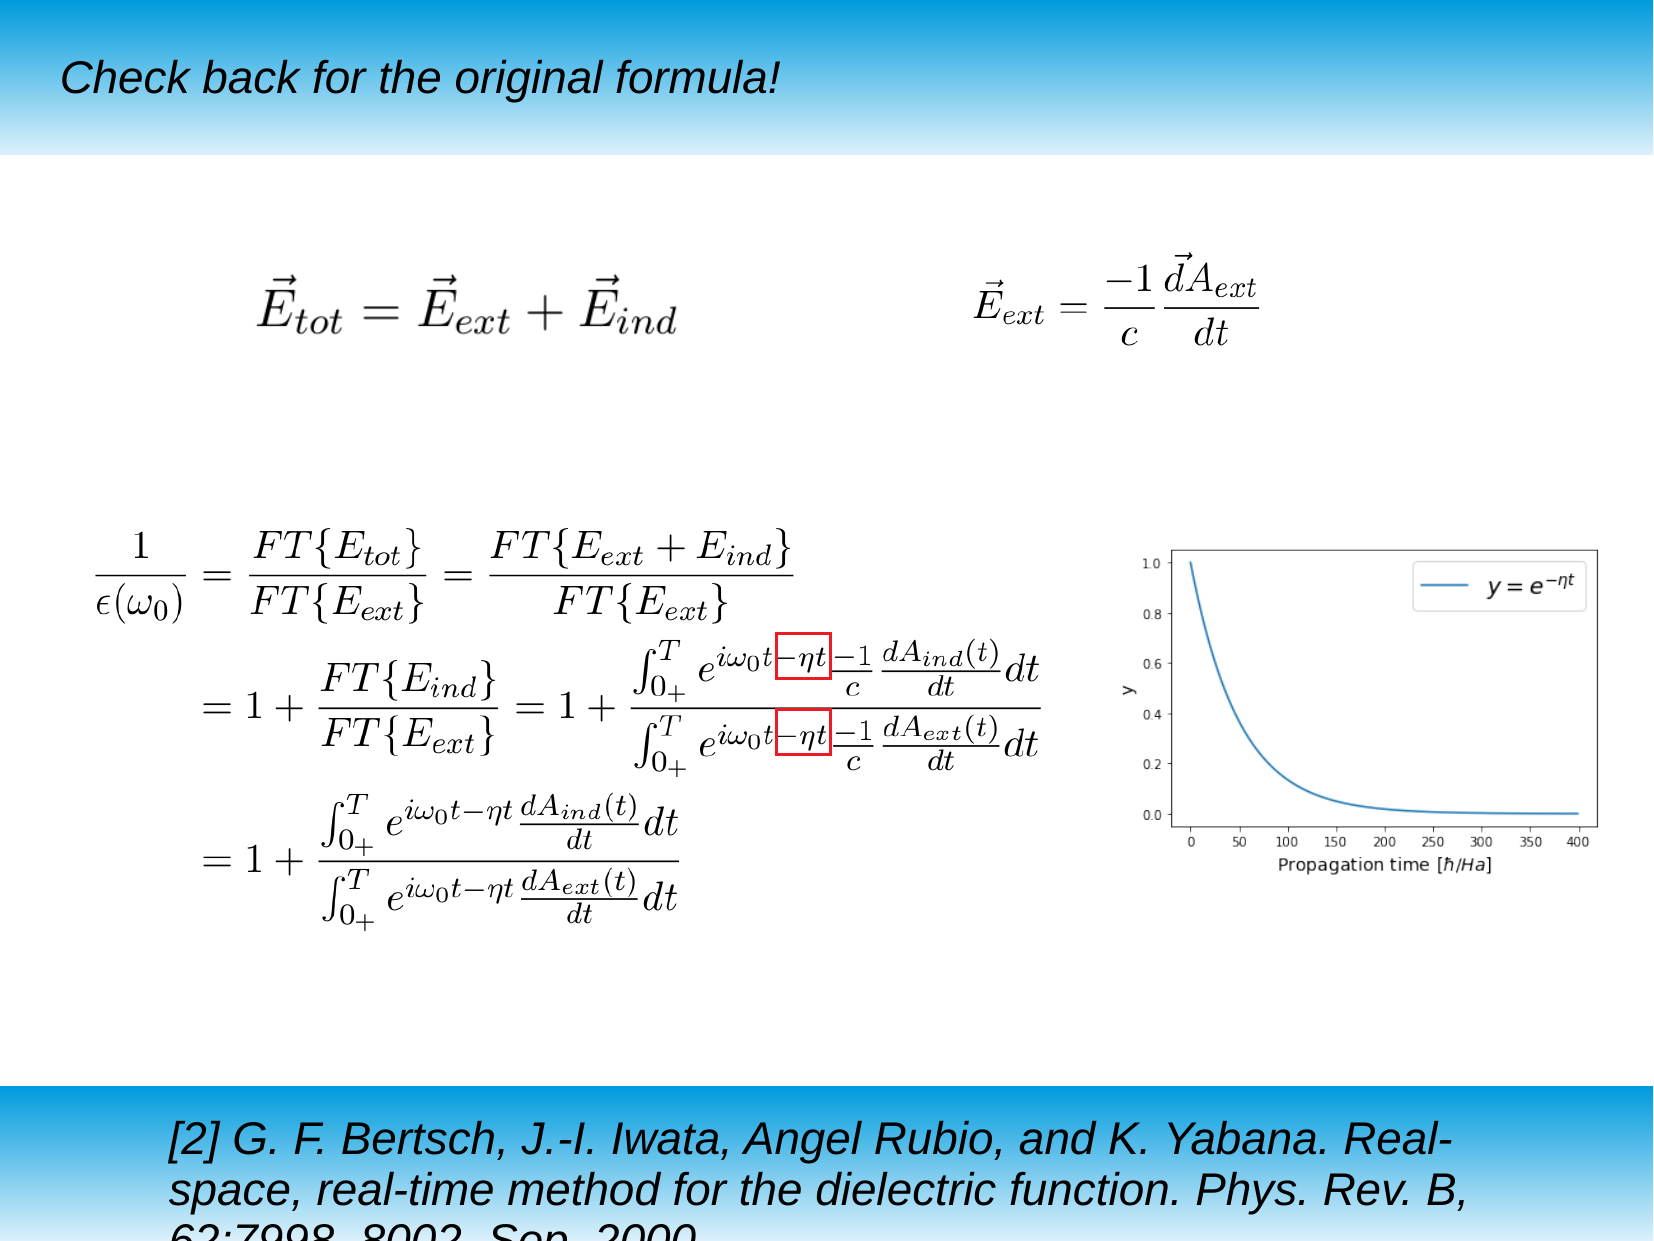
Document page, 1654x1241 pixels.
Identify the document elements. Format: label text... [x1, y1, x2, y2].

picture [1110, 542, 1606, 886]
text_box [2] G. F. Bertsch, J.-I. Iwata, Angel Rubio, and K. Yabana. Real-space, real-time method for the dielectric function. Phys. Rev. B, 62:7998–8002, Sep, 2000 [153, 1105, 1570, 1241]
picture [240, 240, 706, 366]
picture [933, 222, 1294, 373]
text_box Check back for the original formula! [45, 45, 811, 112]
picture [60, 495, 1081, 957]
